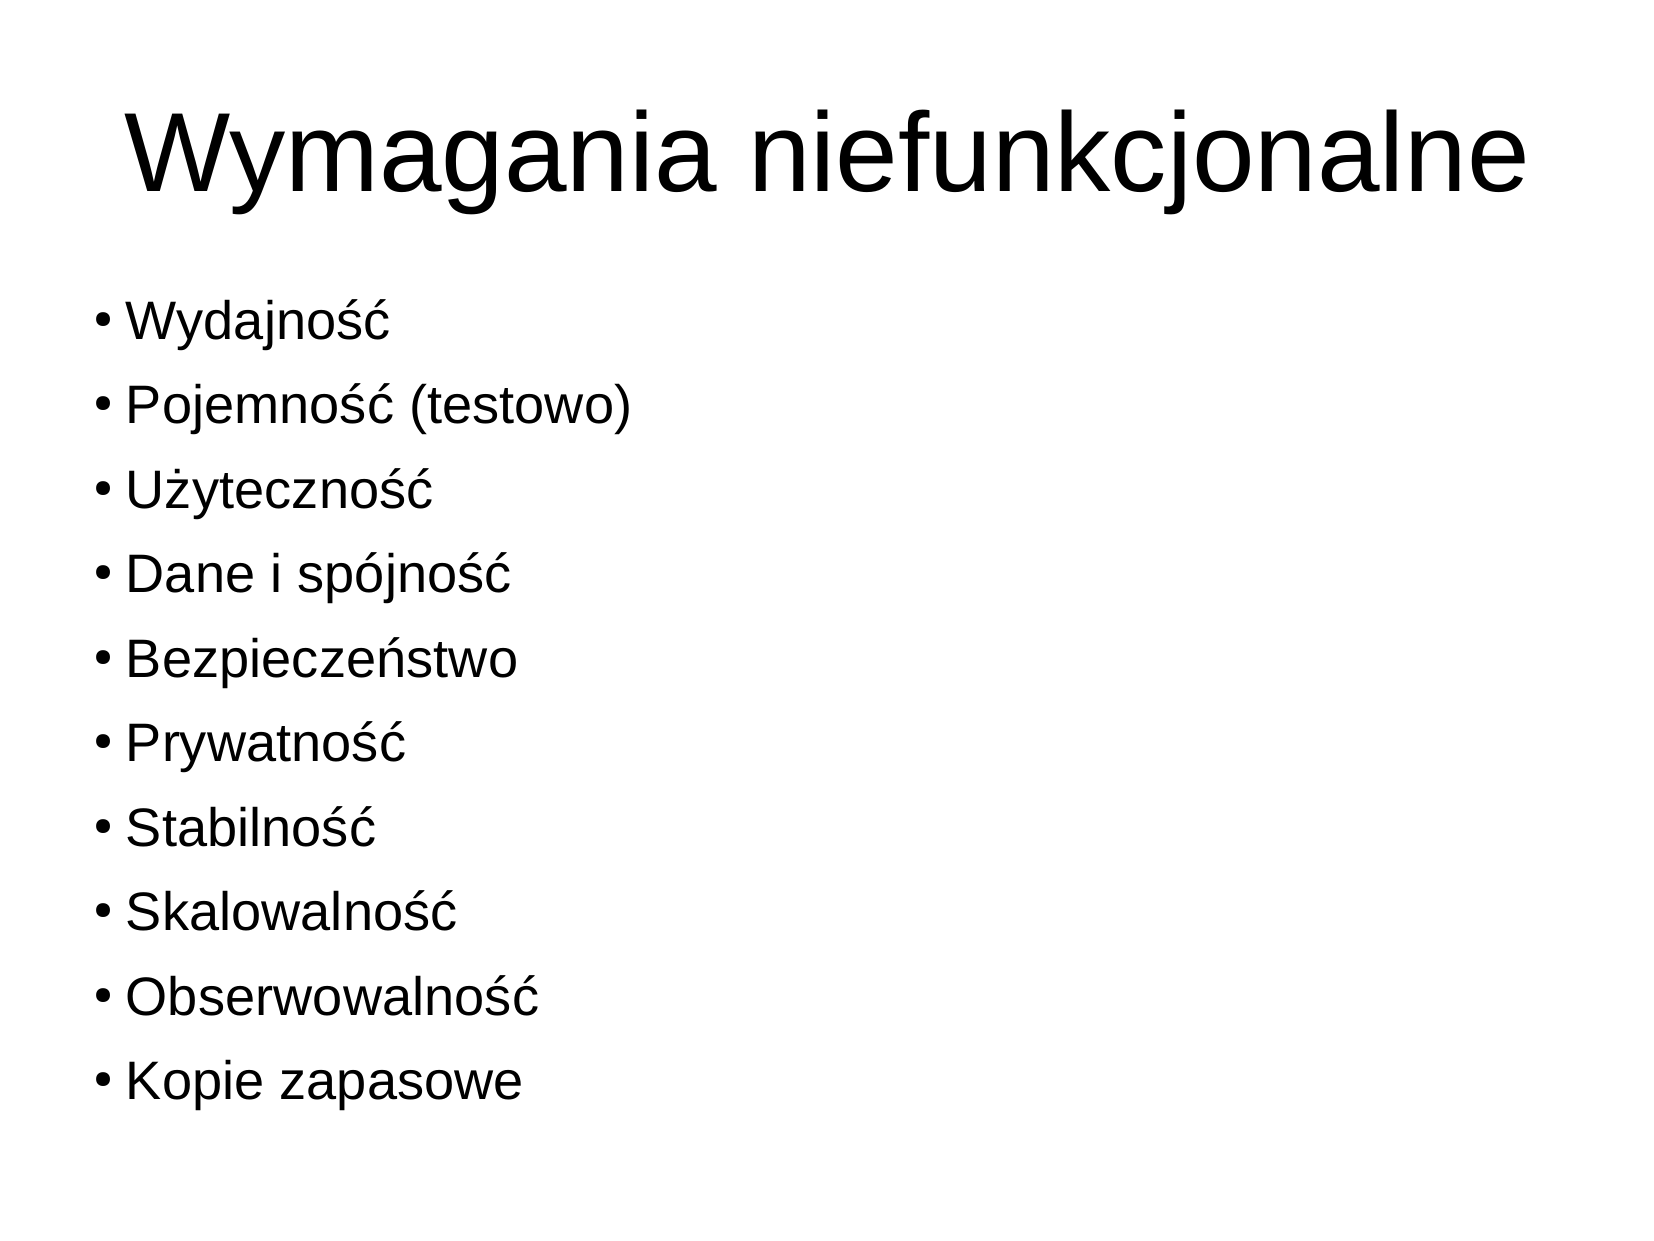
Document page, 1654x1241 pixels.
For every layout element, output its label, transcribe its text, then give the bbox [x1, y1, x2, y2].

list Wydajność Pojemność (testowo) Użyteczność Dane i spójność Bezpieczeństwo Prywatność Stabilność Skalowalność Obserwowalność Kopie zapasowe [82, 290, 1571, 1126]
title Wymagania niefunkcjonalne [82, 49, 1571, 257]
